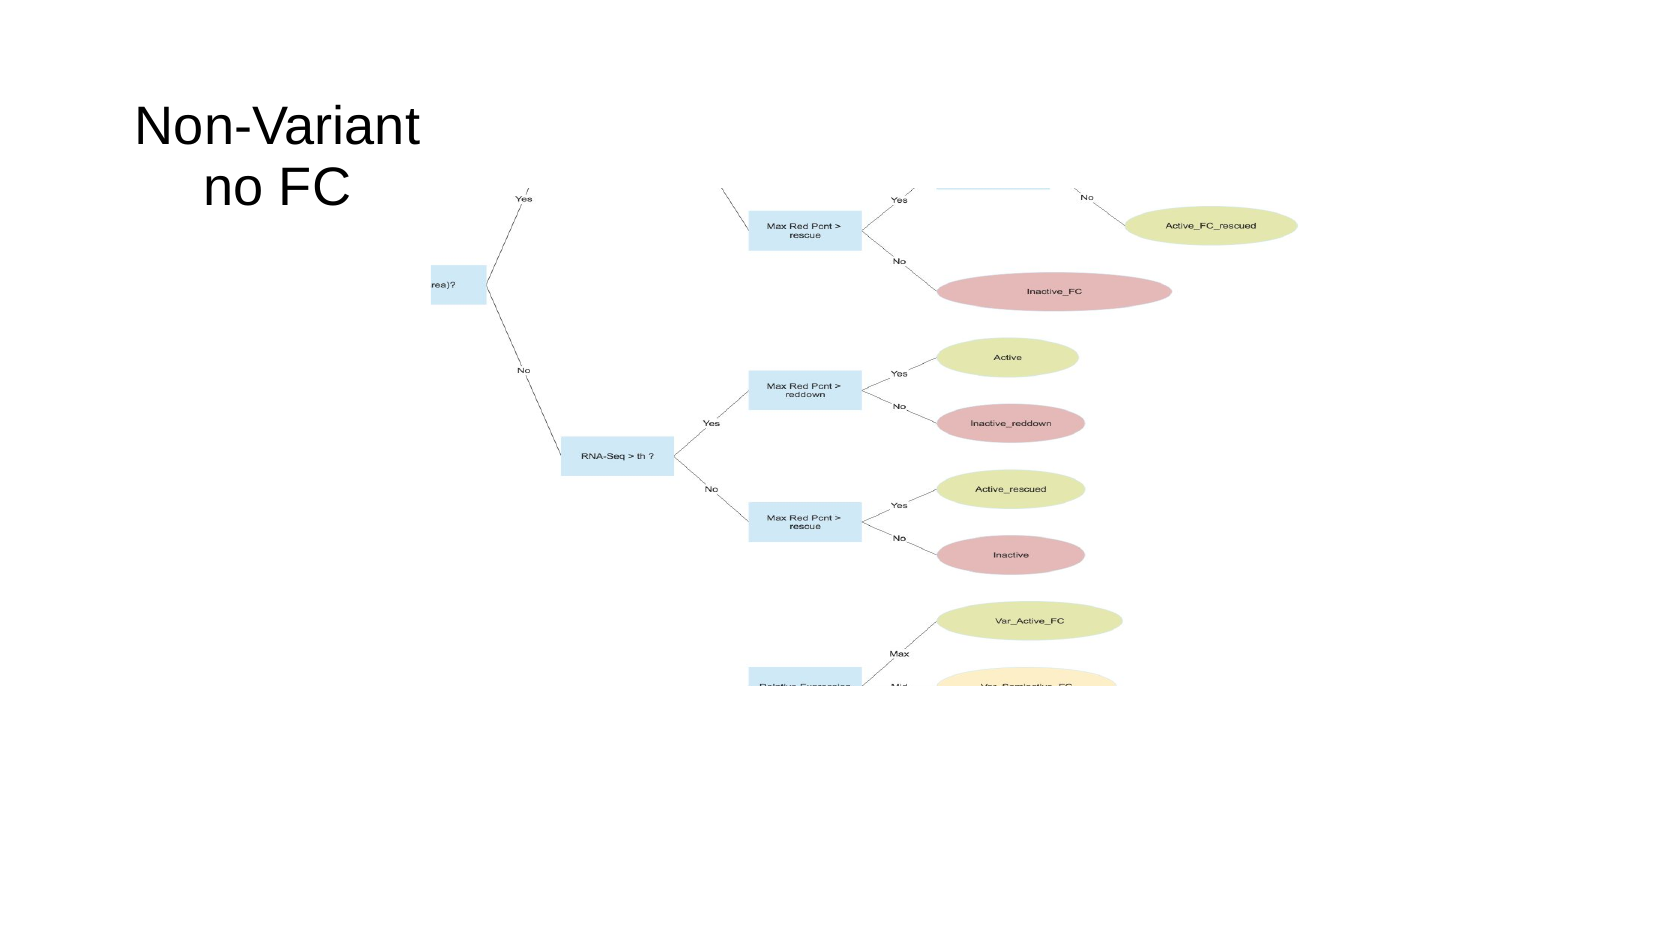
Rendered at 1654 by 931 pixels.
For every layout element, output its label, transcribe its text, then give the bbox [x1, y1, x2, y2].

picture [430, 188, 1300, 686]
text_box Non-Variant no FC [118, 88, 438, 225]
